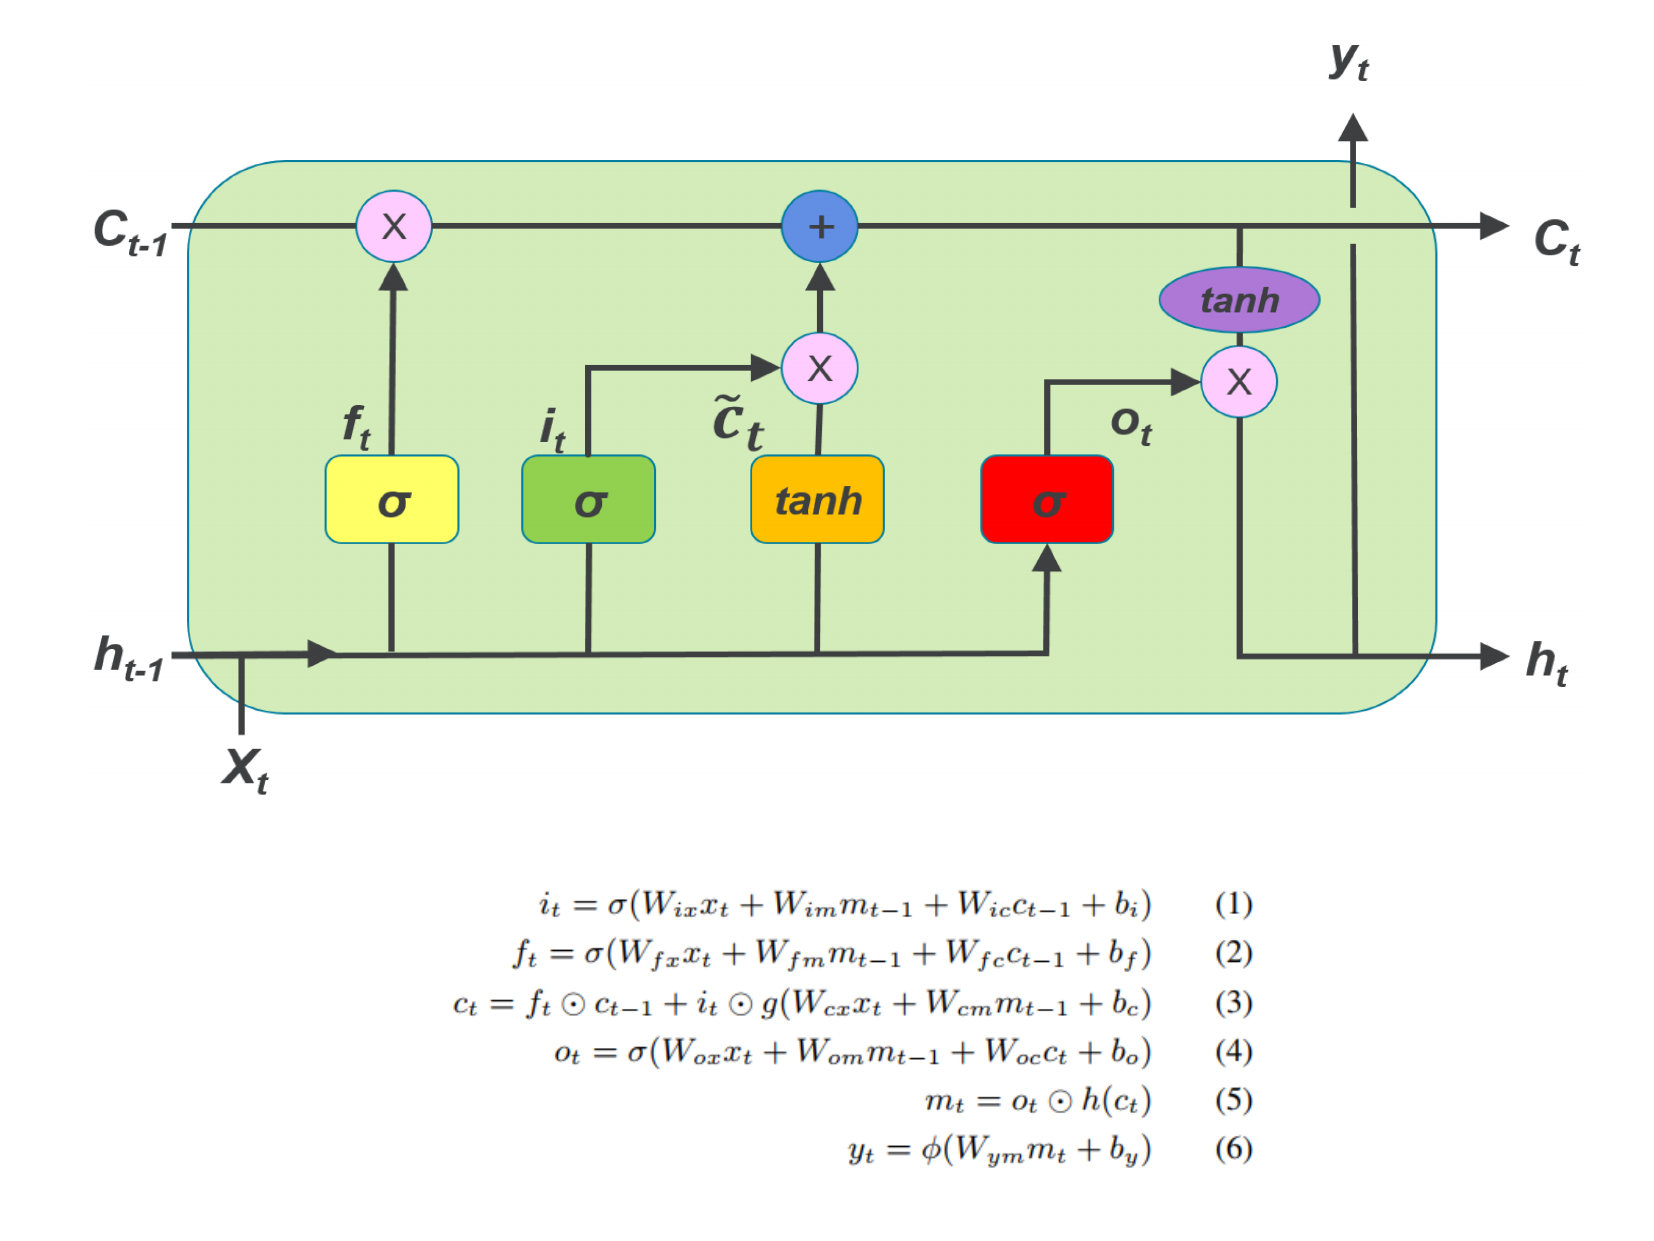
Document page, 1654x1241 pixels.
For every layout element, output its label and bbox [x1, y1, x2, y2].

picture [82, 35, 1591, 802]
picture [435, 870, 1264, 1182]
